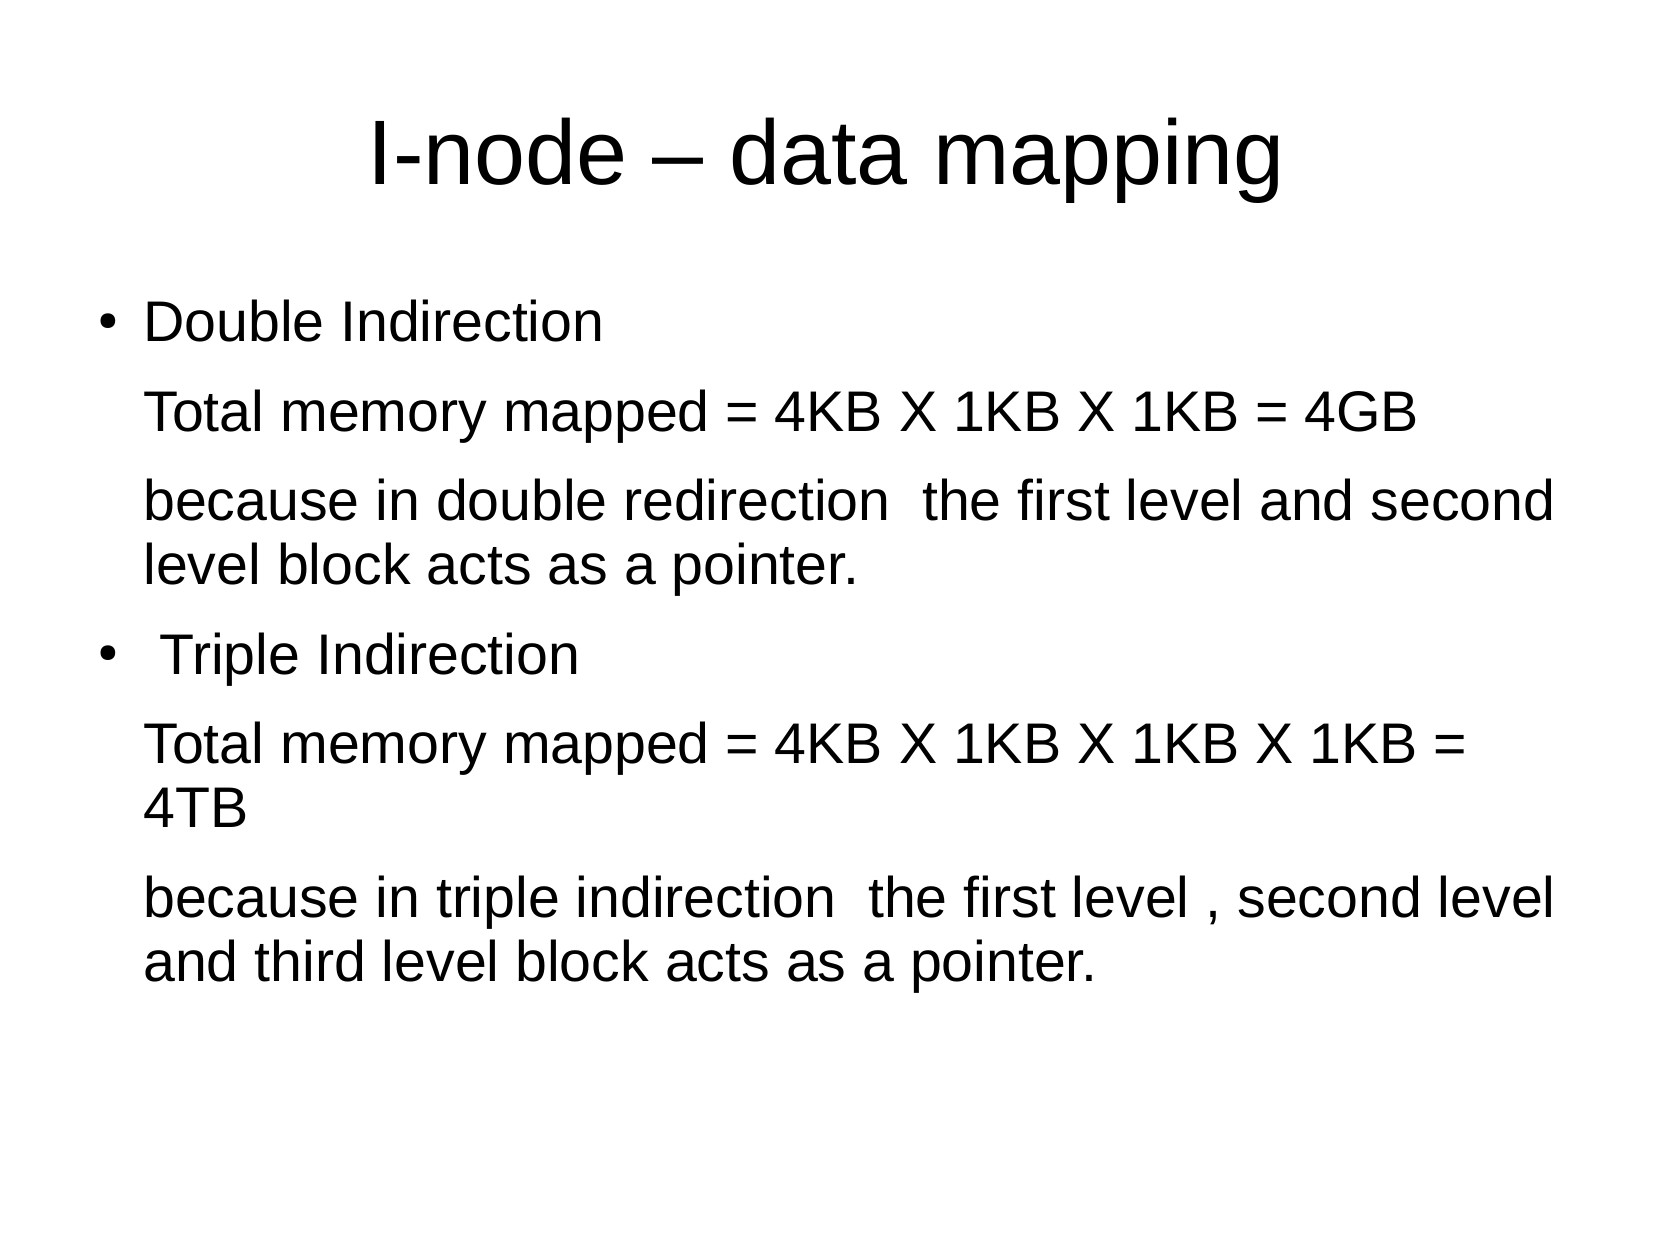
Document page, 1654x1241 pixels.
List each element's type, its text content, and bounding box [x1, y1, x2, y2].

title I-node – data mapping [82, 49, 1571, 257]
list Double Indirection Total memory mapped = 4KB X 1KB X 1KB = 4GB because in double redirection the first level and second level block acts as a pointer. Triple Indirection Total memory mapped = 4KB X 1KB X 1KB X 1KB = 4TB because in triple indirection the first level , second level and third level block acts as a pointer. [82, 290, 1571, 1010]
